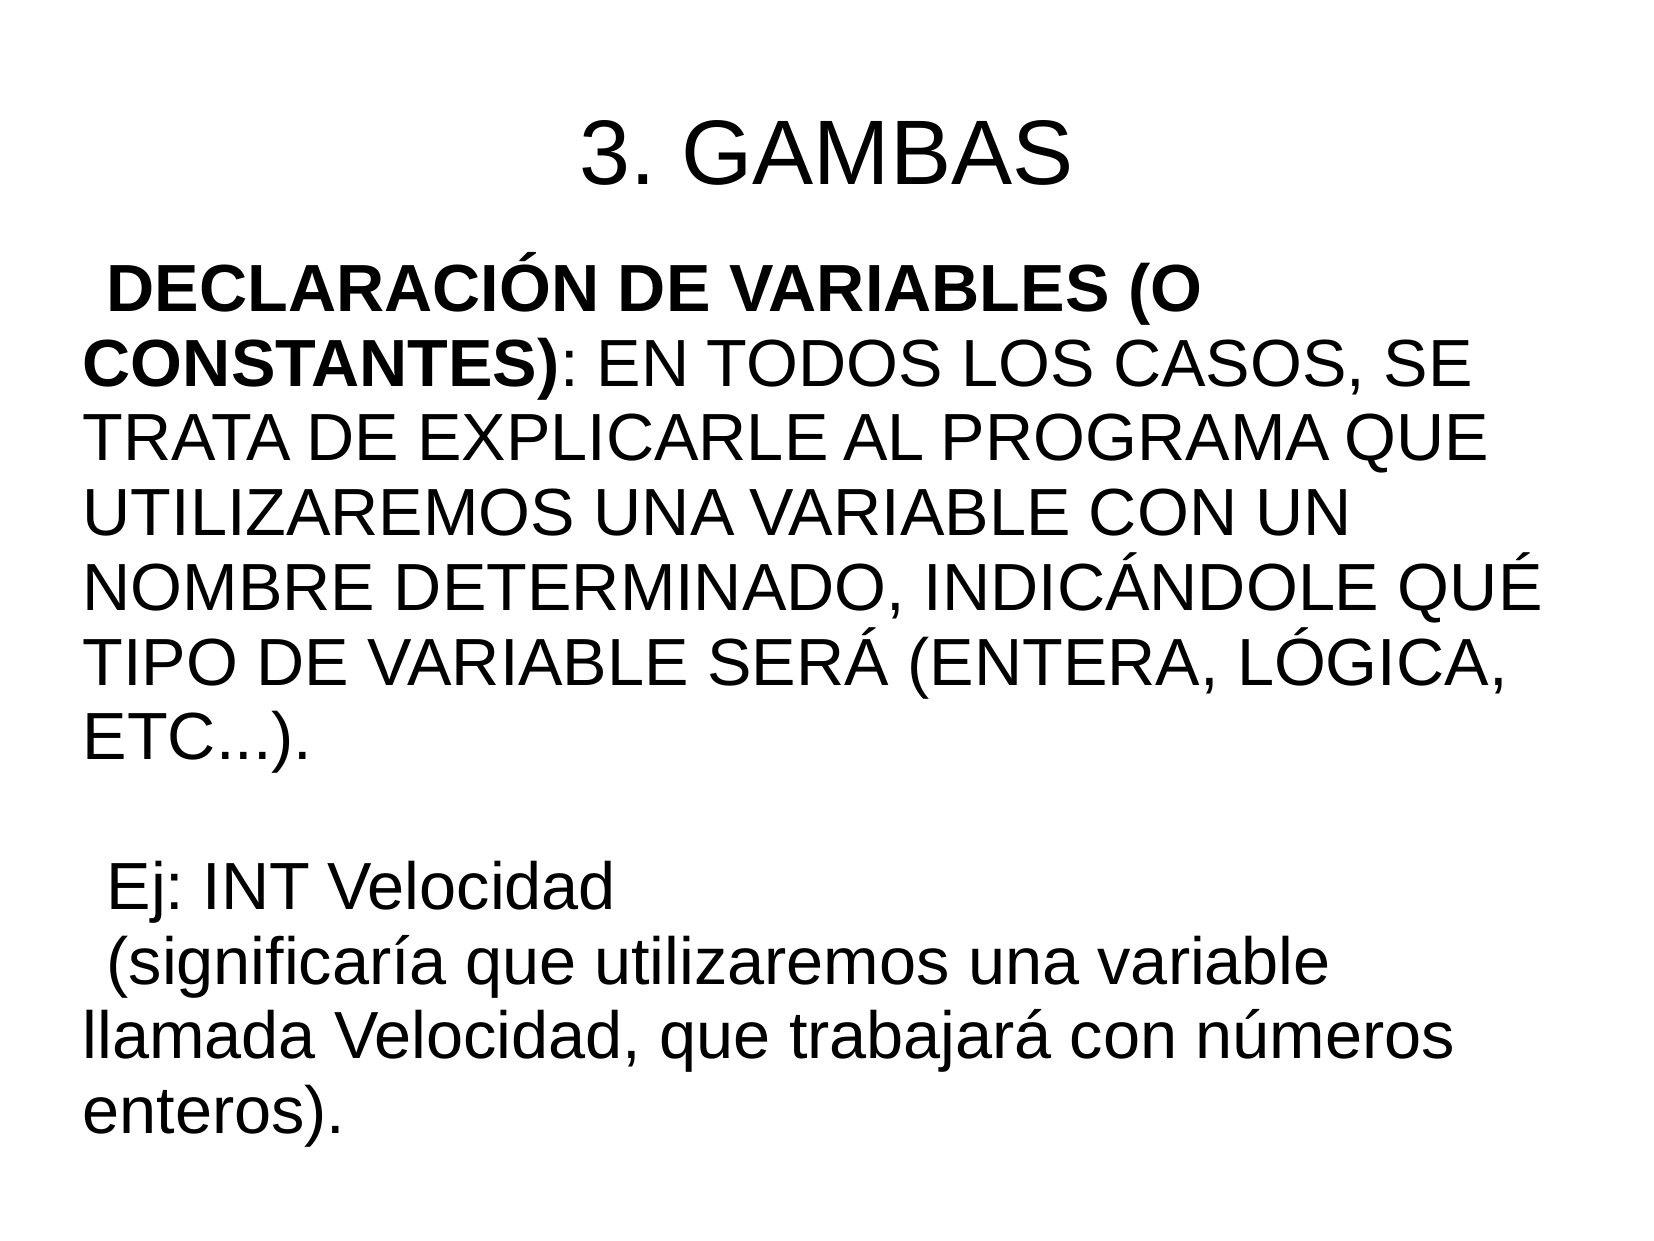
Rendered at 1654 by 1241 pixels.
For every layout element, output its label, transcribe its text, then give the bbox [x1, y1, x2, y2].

title 3. GAMBAS [82, 49, 1571, 250]
subtitle DECLARACIÓN DE VARIABLES (O CONSTANTES): EN TODOS LOS CASOS, SE TRATA DE EXPLICARLE AL PROGRAMA QUE UTILIZAREMOS UNA VARIABLE CON UN NOMBRE DETERMINADO, INDICÁNDOLE QUÉ TIPO DE VARIABLE SERÁ (ENTERA, LÓGICA, ETC...). Ej: INT Velocidad (significaría que utilizaremos una variable llamada Velocidad, que trabajará con números enteros). [82, 250, 1571, 1149]
